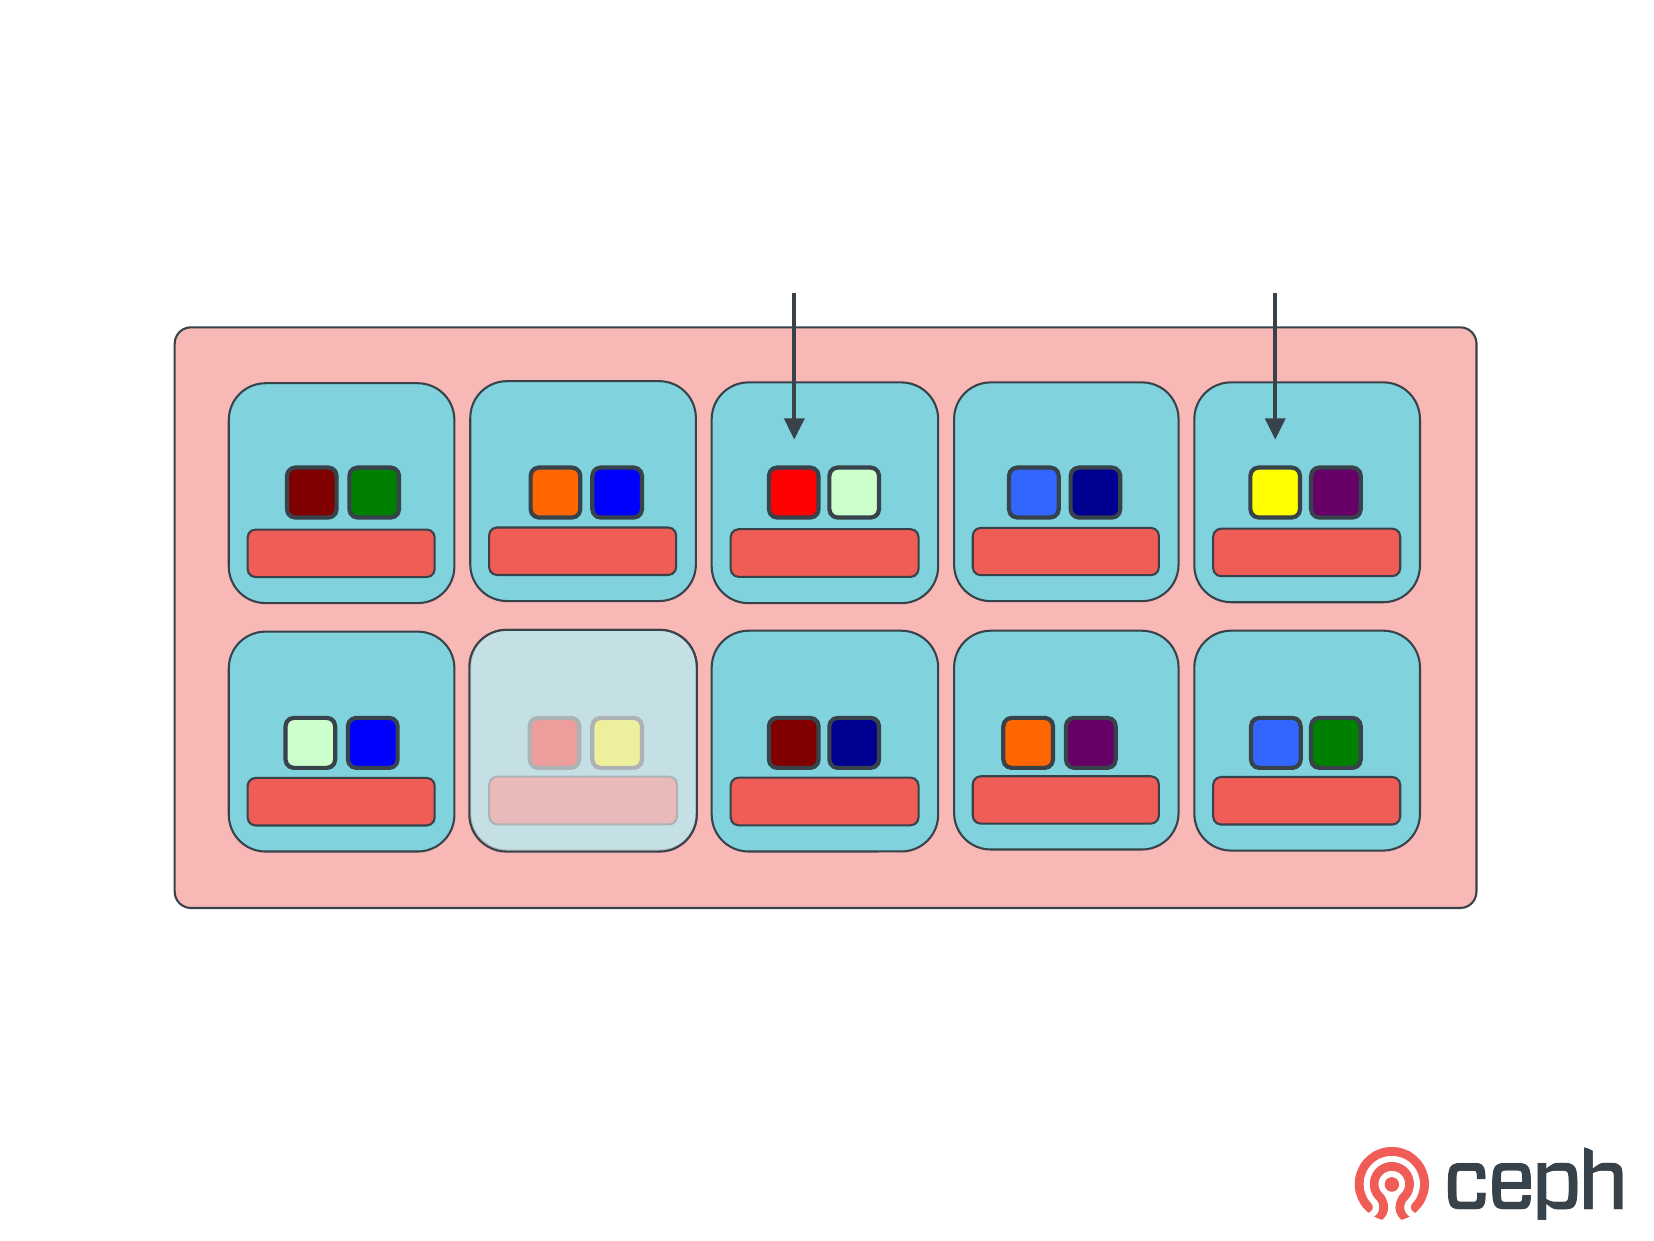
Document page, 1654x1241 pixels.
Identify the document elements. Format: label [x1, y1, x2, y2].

text_box [174, 327, 1477, 909]
picture [1308, 1100, 1654, 1241]
